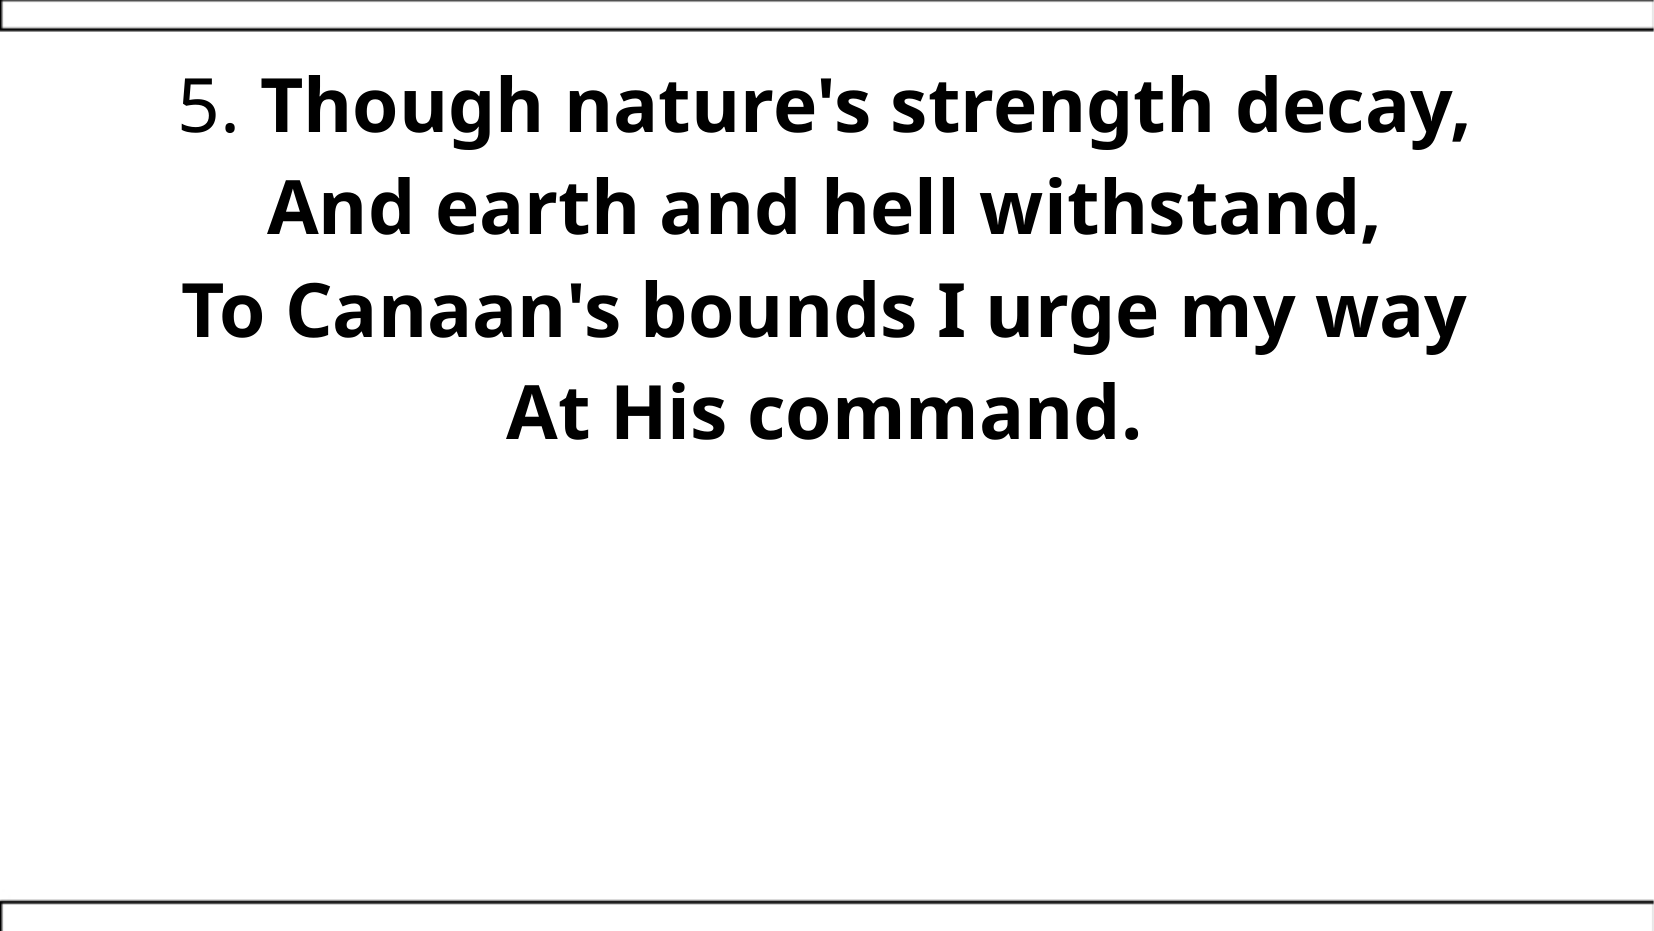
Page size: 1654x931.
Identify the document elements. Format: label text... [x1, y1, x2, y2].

text_box 5. Though nature's strength decay, And earth and hell withstand, To Canaan's bounds I urge my way At His command. [105, 45, 1546, 460]
picture [0, 0, 1654, 931]
